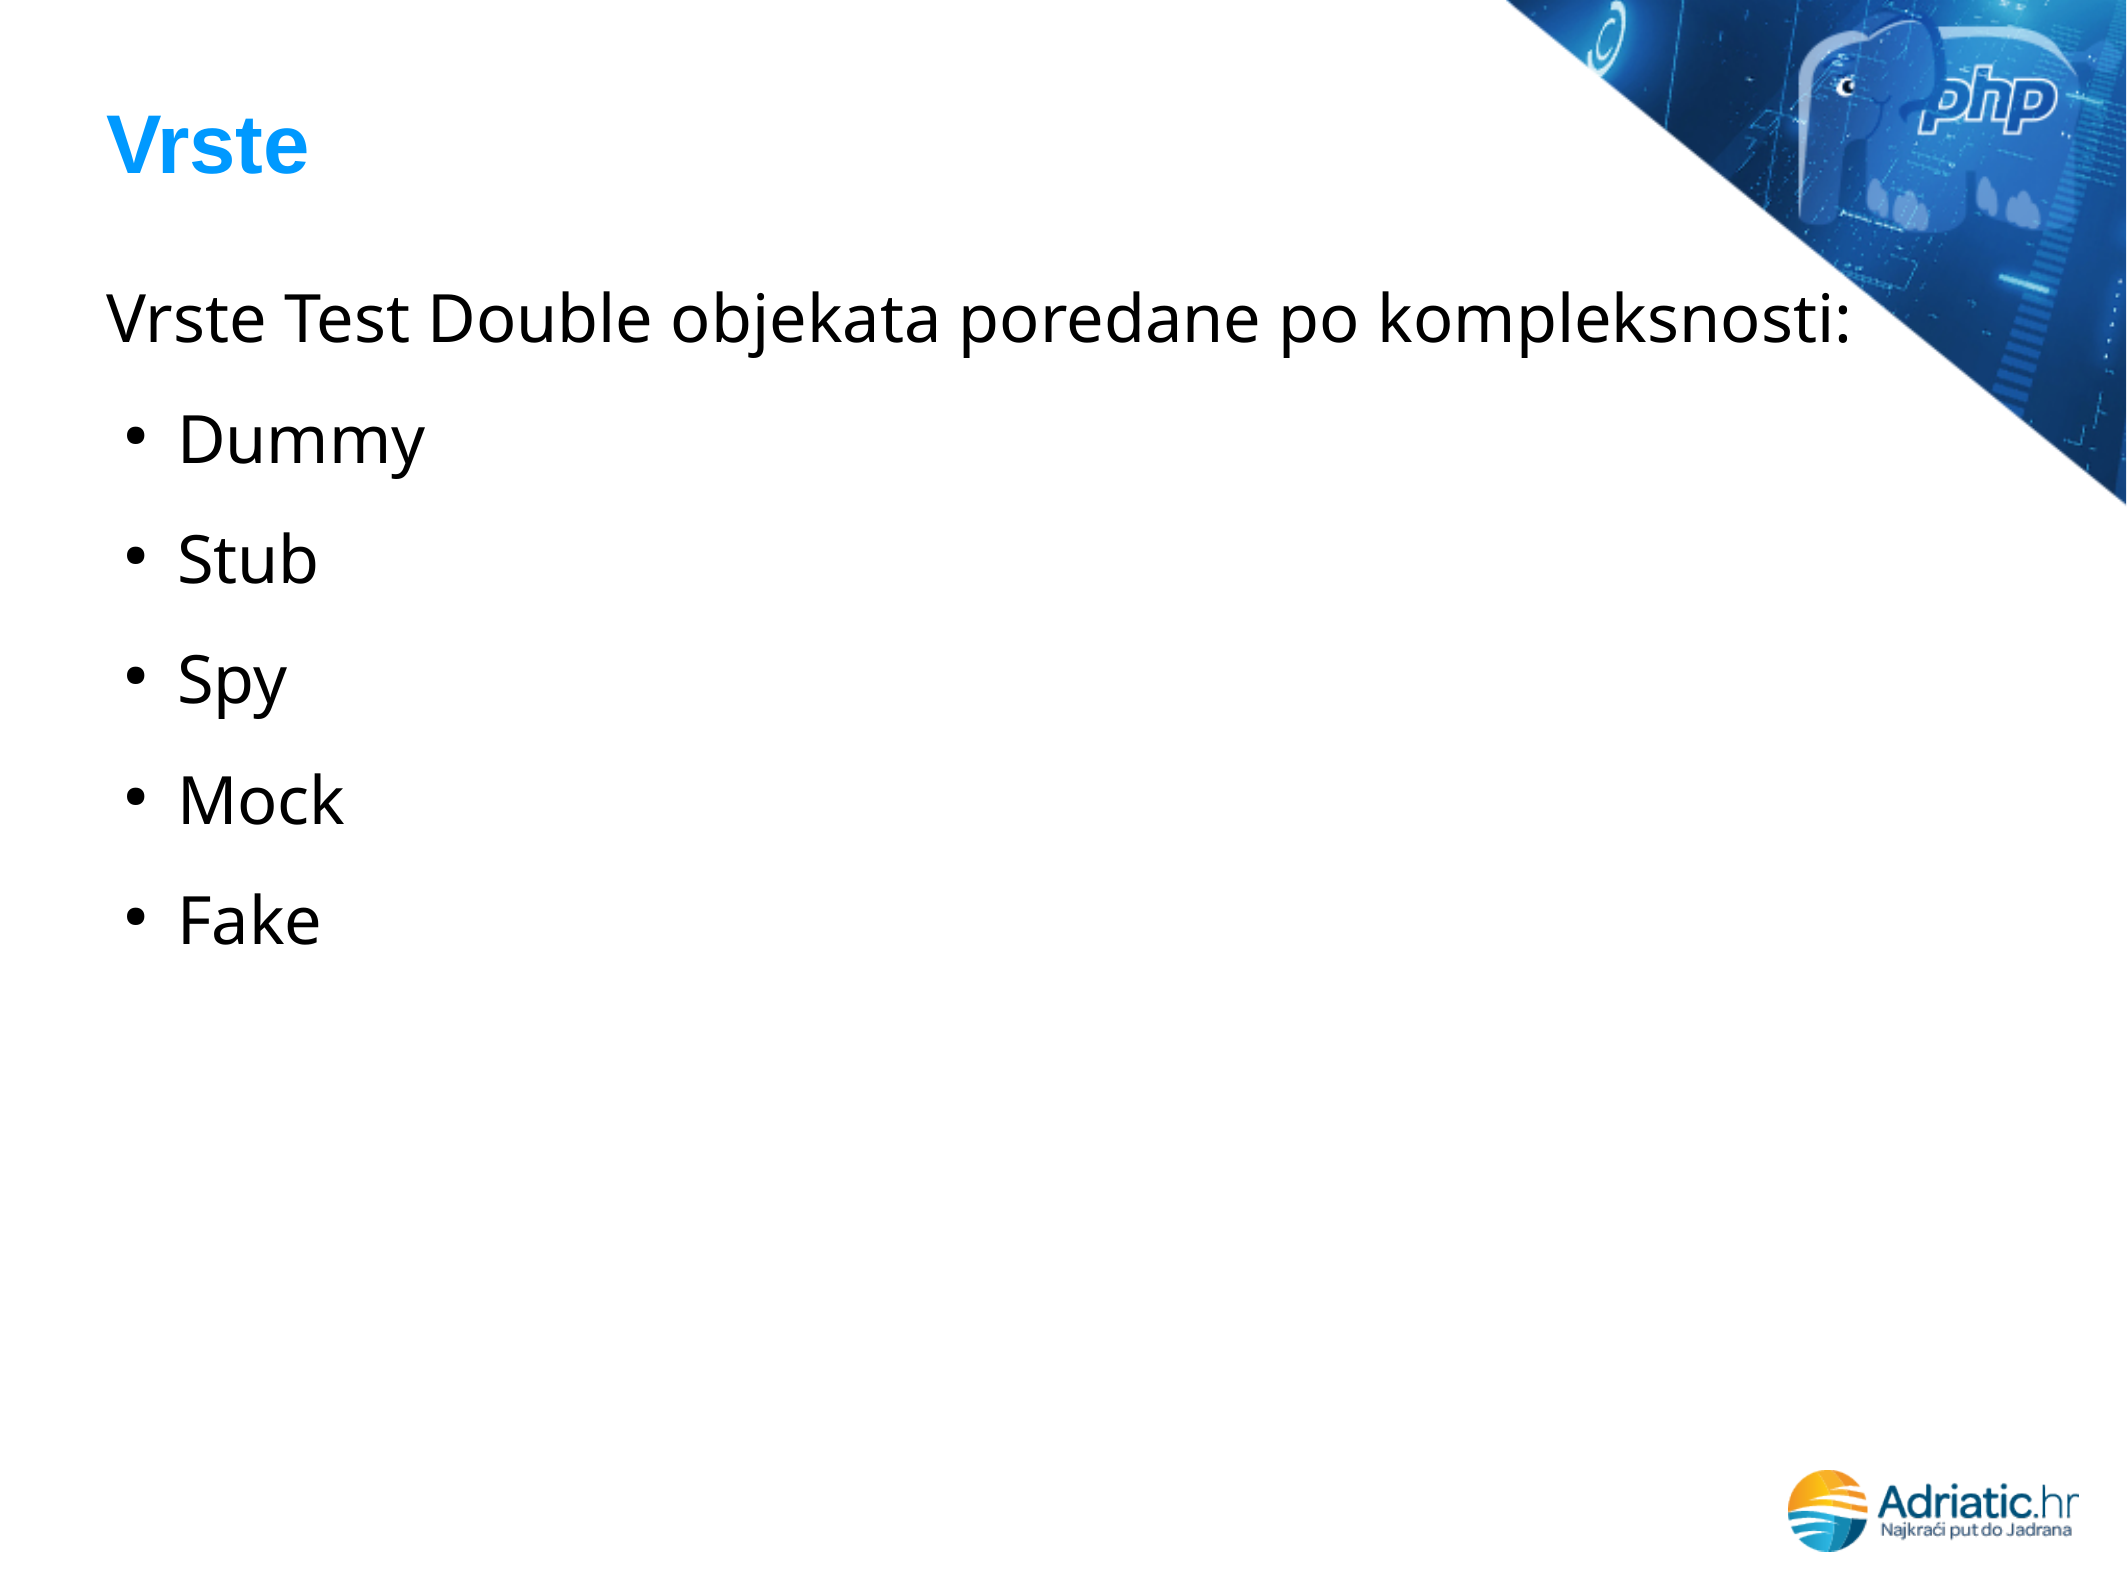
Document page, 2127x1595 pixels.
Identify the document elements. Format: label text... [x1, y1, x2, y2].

list Vrste Test Double objekata poredane po kompleksnosti: Dummy Stub Spy Mock Fake [106, 271, 2020, 1453]
picture [1788, 1470, 2079, 1552]
title Vrste [106, 70, 1630, 219]
picture [1505, 0, 2127, 625]
